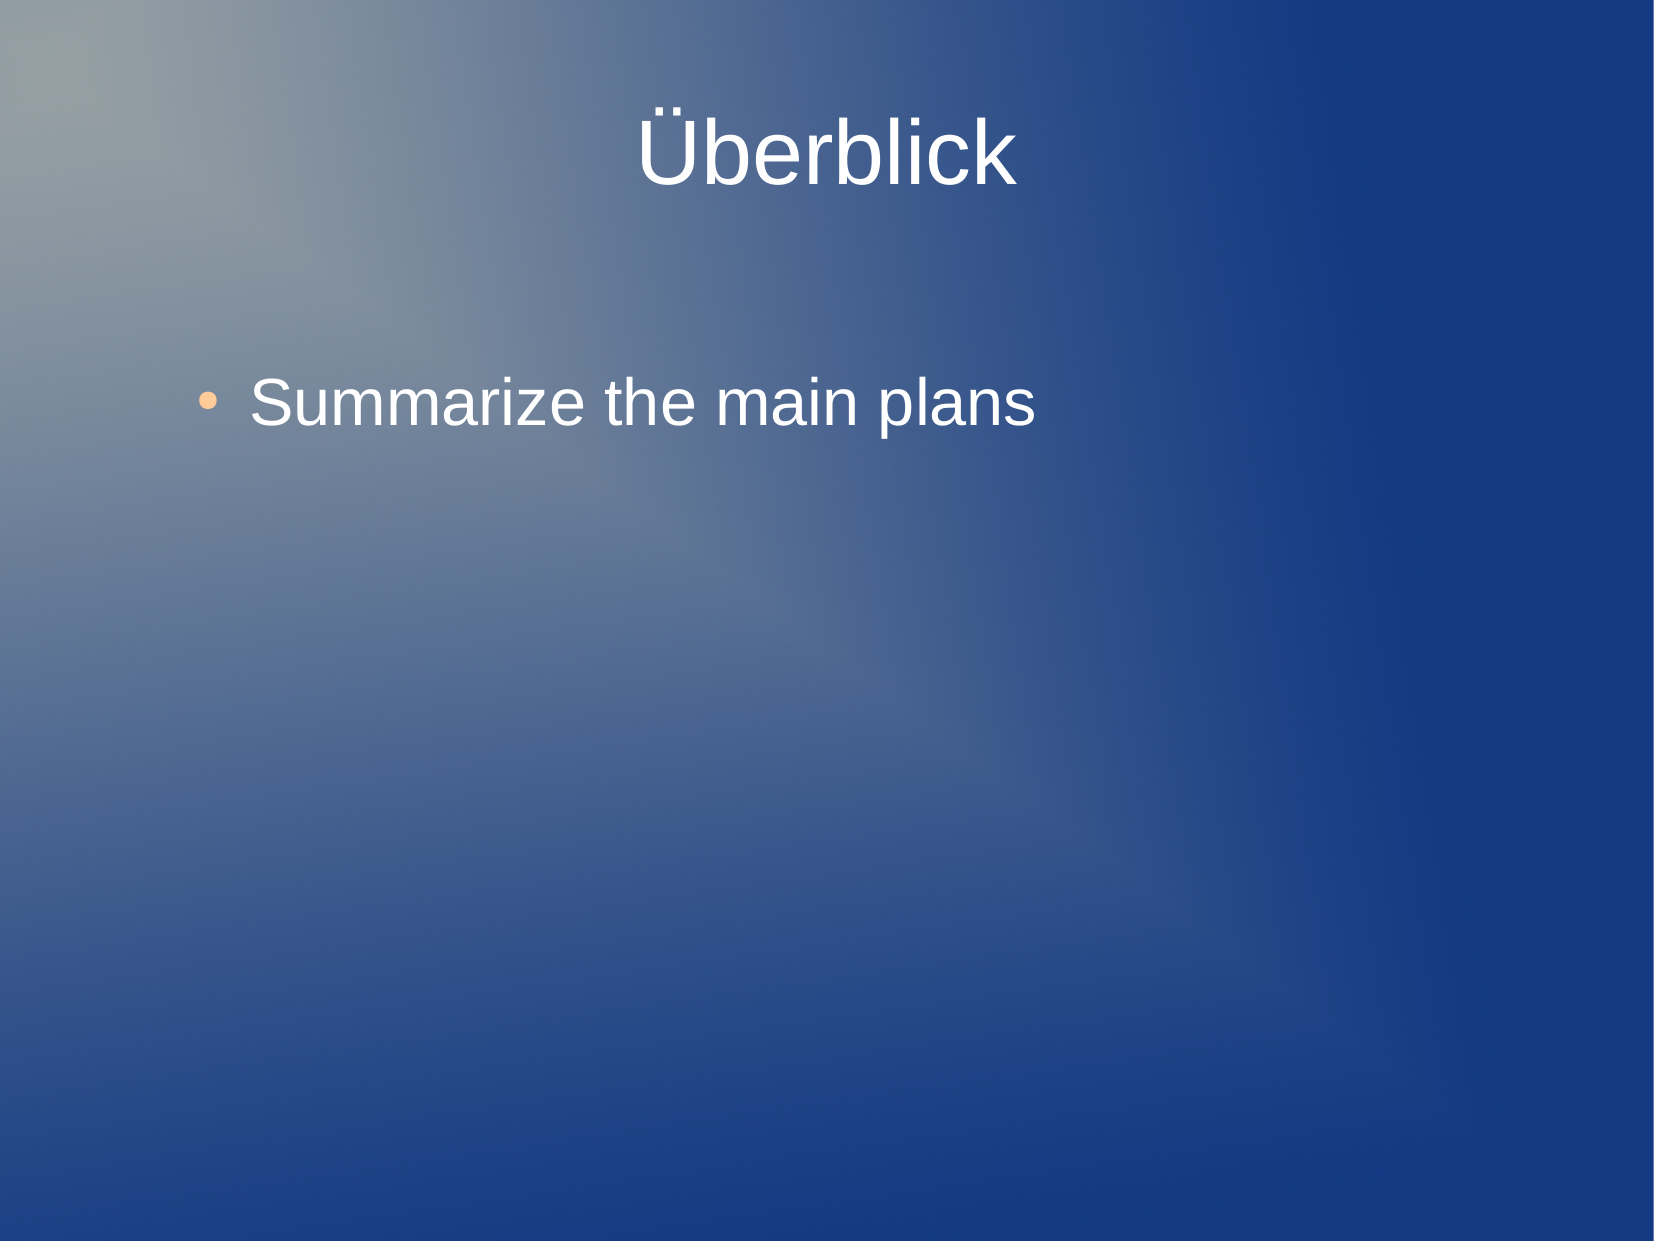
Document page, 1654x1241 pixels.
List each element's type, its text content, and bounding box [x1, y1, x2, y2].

list Summarize the main plans [178, 364, 1570, 1147]
picture [0, 0, 1654, 1241]
title Überblick [82, 49, 1571, 257]
